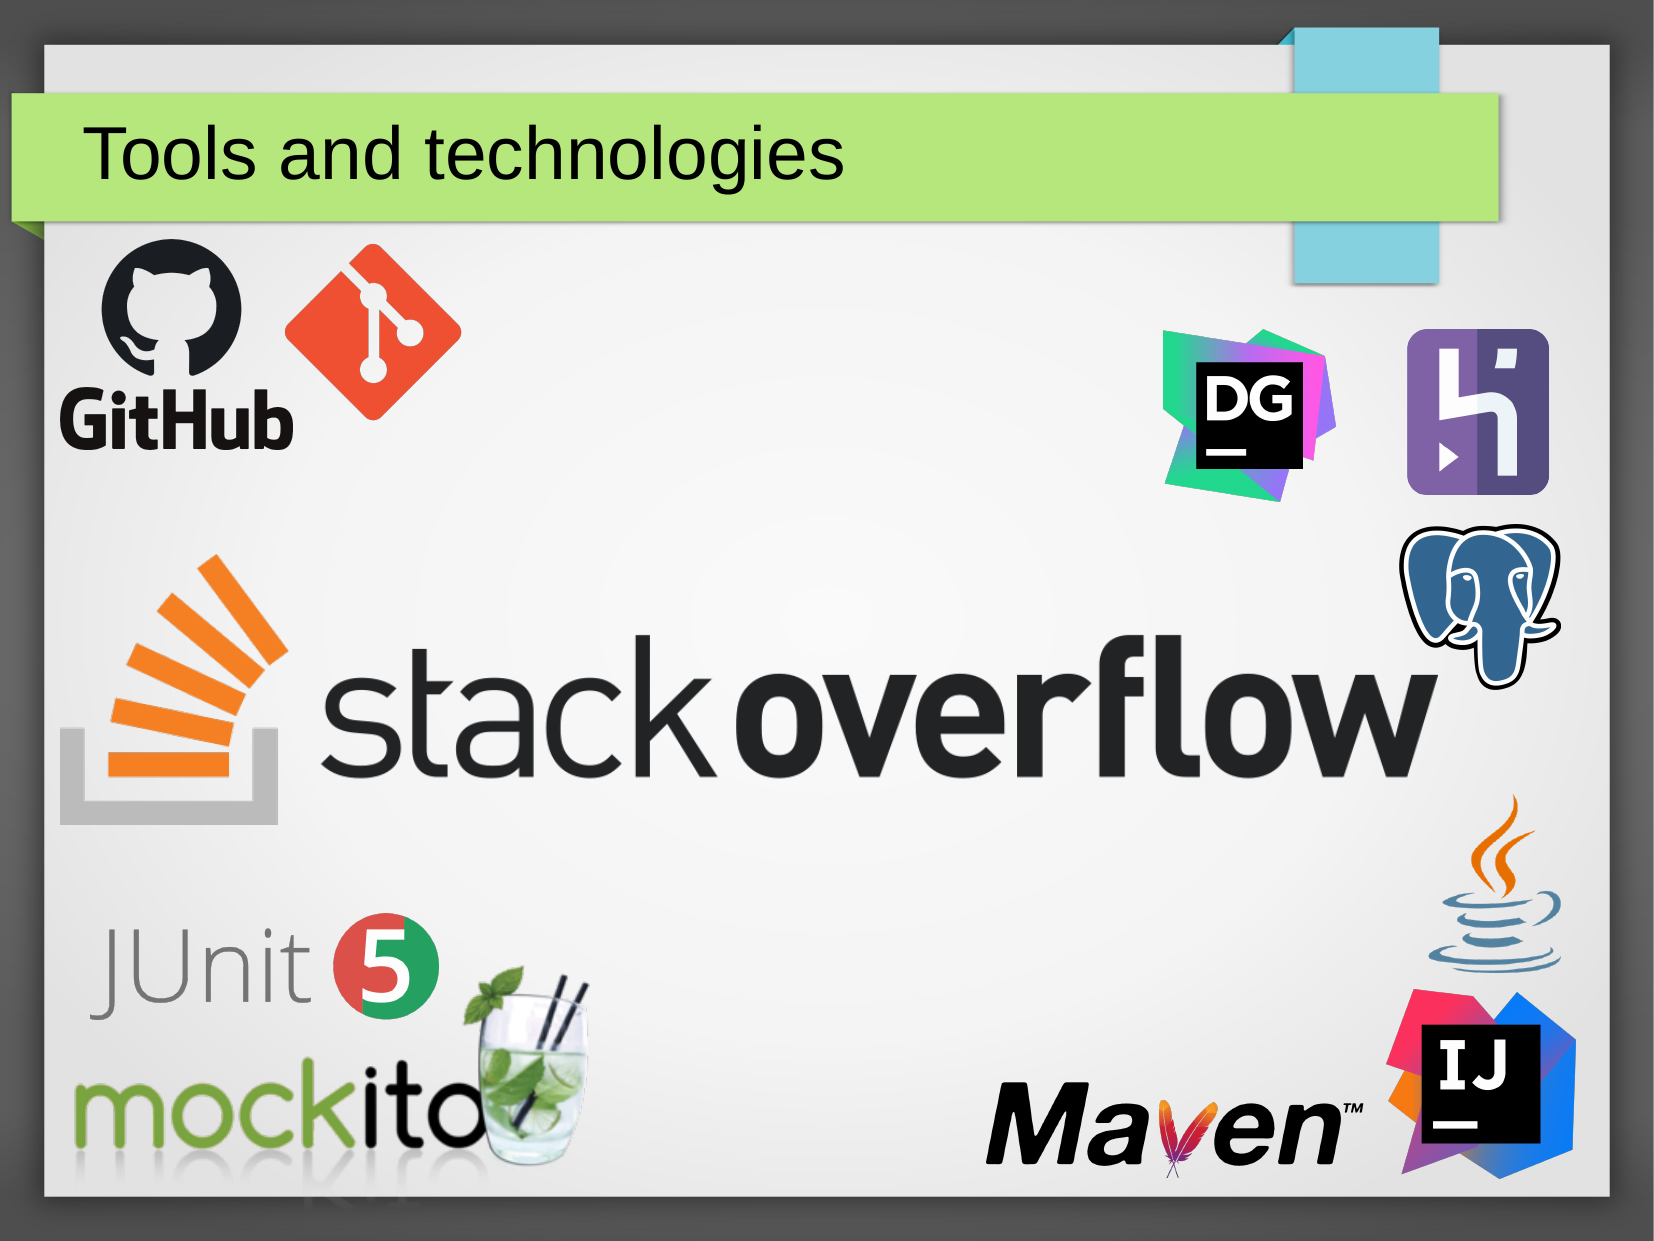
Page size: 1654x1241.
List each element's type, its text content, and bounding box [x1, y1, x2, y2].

title Tools and technologies [82, 94, 1264, 213]
picture [0, 0, 1654, 1241]
